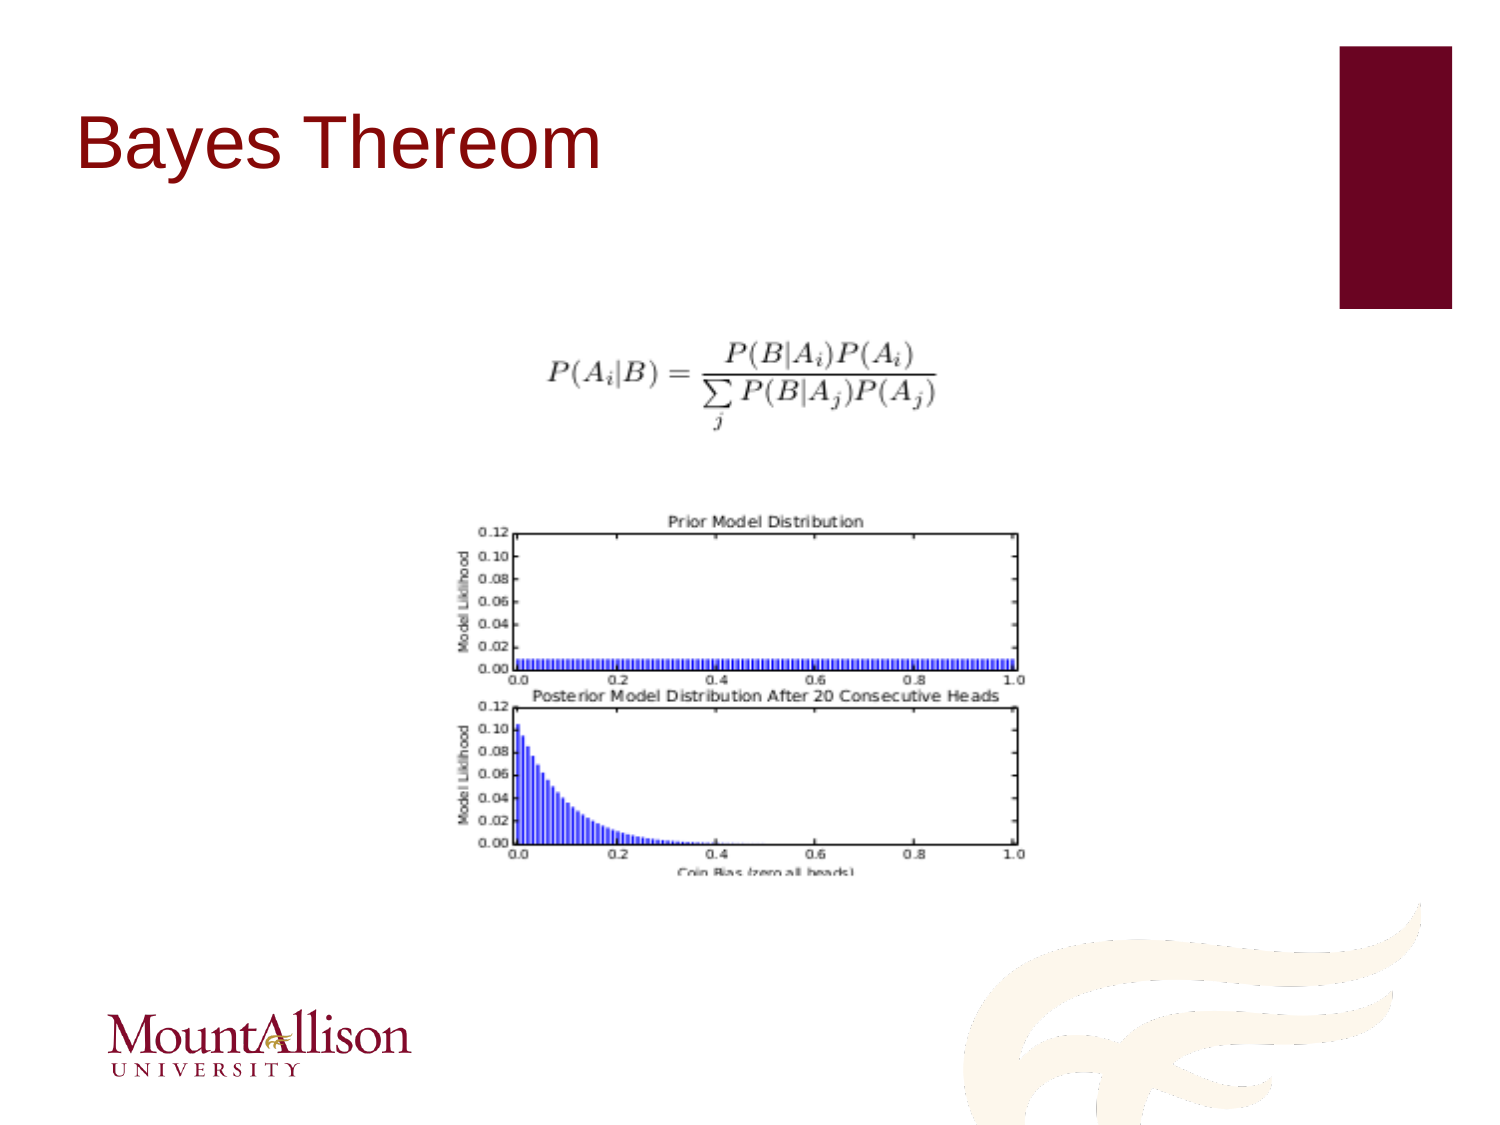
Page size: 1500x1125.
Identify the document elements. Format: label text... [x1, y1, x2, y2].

title Bayes Thereom [75, 44, 1425, 233]
picture [107, 901, 1423, 1125]
picture [389, 318, 1087, 894]
